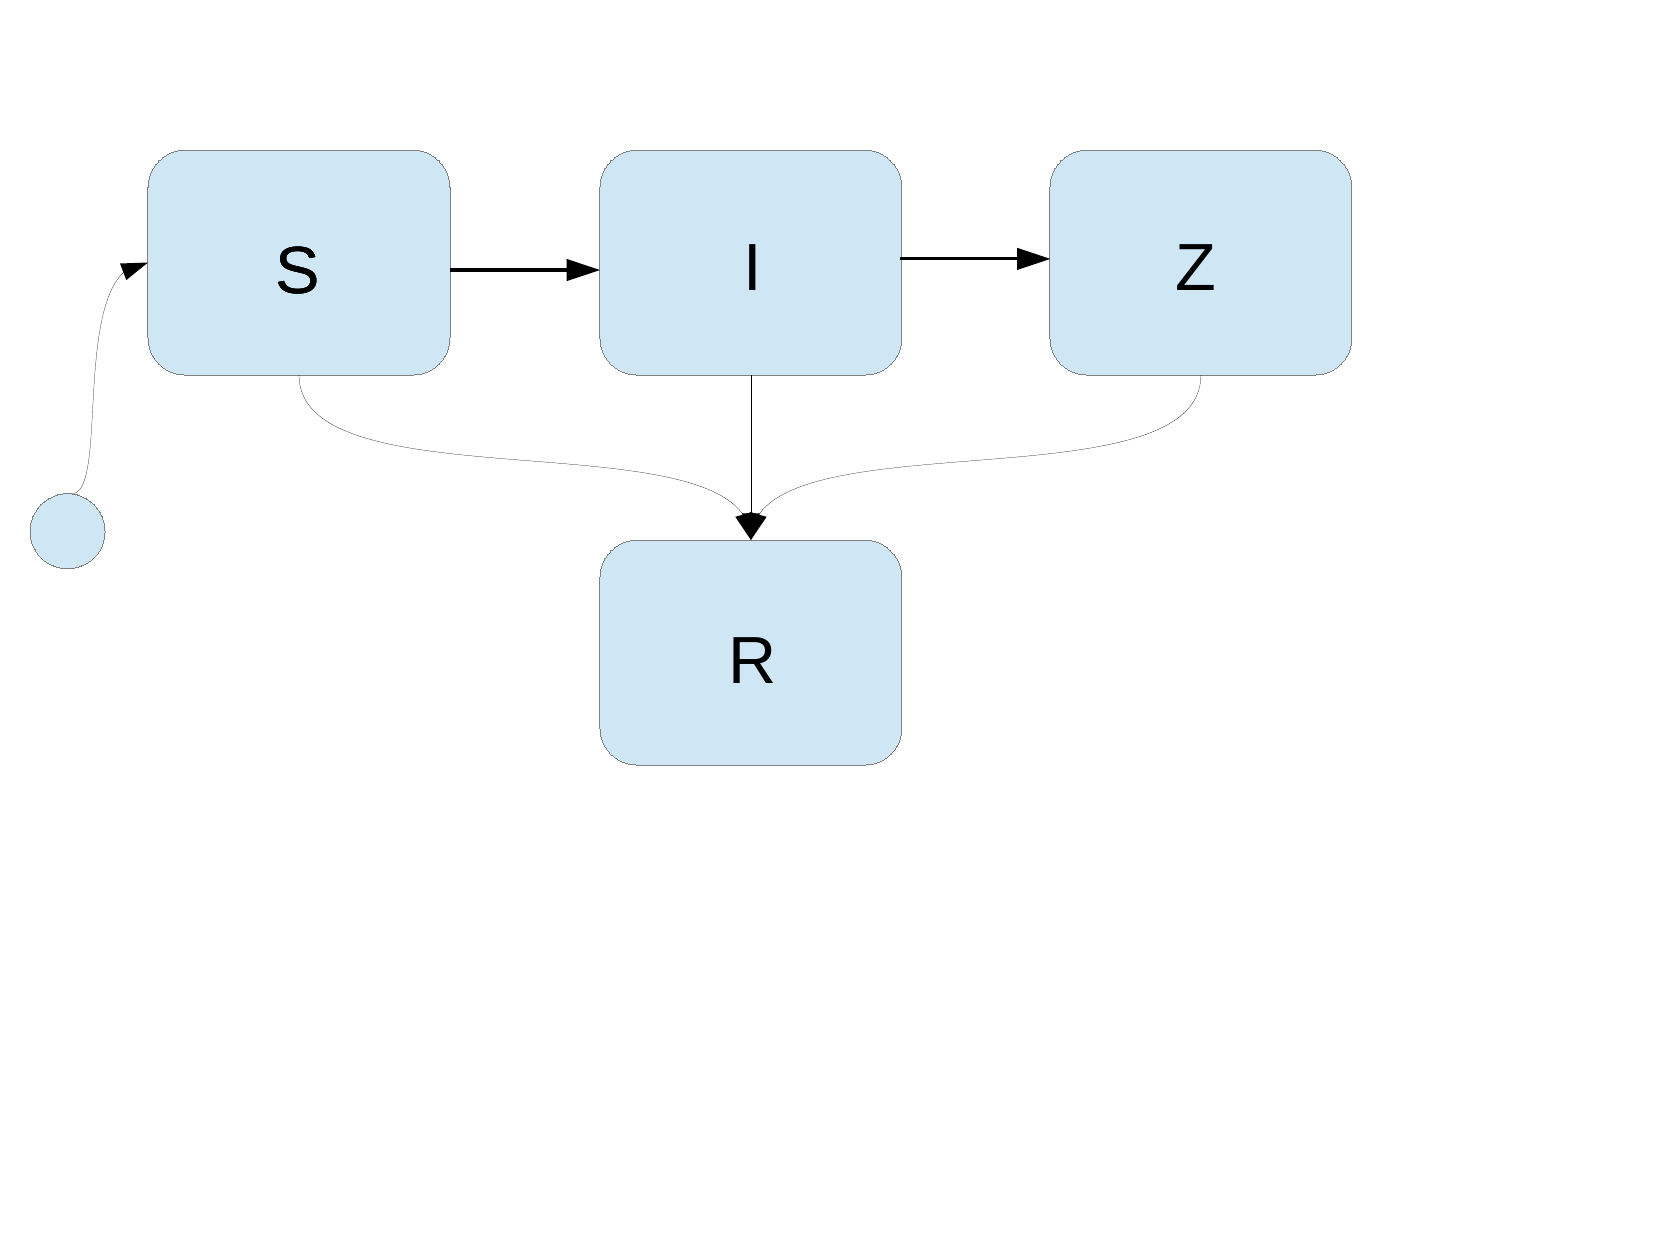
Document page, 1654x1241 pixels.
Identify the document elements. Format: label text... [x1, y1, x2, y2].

text_box S [260, 225, 336, 316]
text_box [599, 150, 902, 376]
text_box [147, 150, 451, 376]
text_box R [713, 615, 792, 706]
text_box [30, 493, 106, 569]
text_box Z [1160, 222, 1232, 312]
text_box I [729, 222, 778, 313]
text_box [1049, 150, 1352, 376]
text_box [599, 540, 902, 766]
